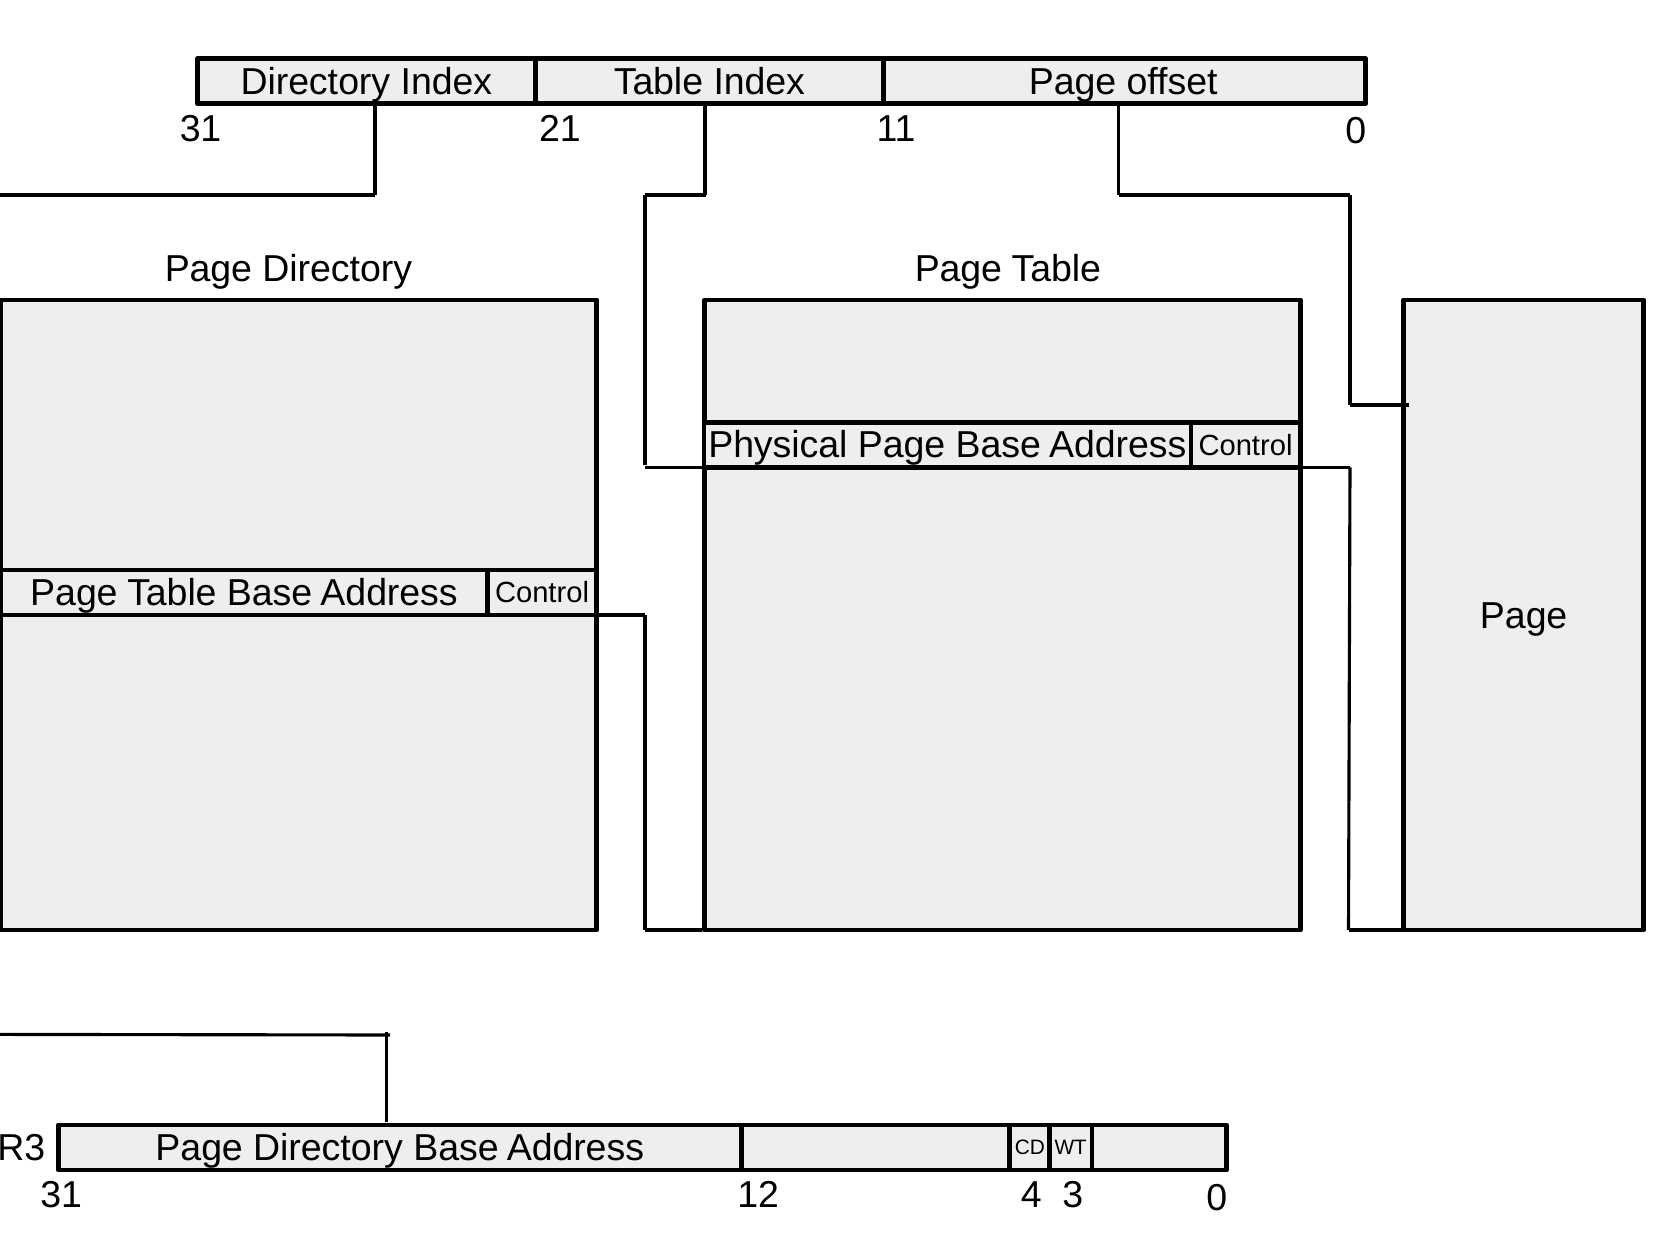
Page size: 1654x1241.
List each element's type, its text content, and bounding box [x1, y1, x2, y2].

text_box Control [487, 570, 597, 616]
text_box 11 [861, 100, 931, 157]
text_box Directory Index [197, 58, 535, 104]
text_box CD [1009, 1125, 1049, 1166]
text_box [0, 300, 597, 570]
text_box [704, 468, 1301, 931]
text_box CR3 [0, 1119, 61, 1176]
text_box [704, 300, 1301, 422]
text_box Page [1403, 300, 1644, 931]
text_box Page Directory [150, 240, 556, 297]
text_box 12 [722, 1166, 794, 1224]
text_box 31 [165, 100, 237, 157]
text_box Control [1190, 422, 1301, 468]
text_box 0 [1330, 102, 1382, 160]
text_box Page Directory Base Address [61, 1125, 741, 1171]
text_box 21 [524, 100, 596, 157]
text_box Page Table Base Address [0, 570, 487, 616]
text_box Page Table [900, 240, 1126, 297]
text_box 0 [1191, 1168, 1242, 1226]
text_box Table Index [535, 58, 884, 104]
text_box [0, 616, 597, 931]
text_box WT [1049, 1125, 1092, 1166]
text_box 4 [1006, 1166, 1047, 1224]
text_box [1092, 1125, 1227, 1171]
text_box Page offset [884, 58, 1366, 104]
text_box [741, 1125, 1009, 1171]
text_box 31 [25, 1166, 97, 1224]
text_box 3 [1047, 1166, 1098, 1224]
text_box Physical Page Base Address [703, 422, 1190, 468]
